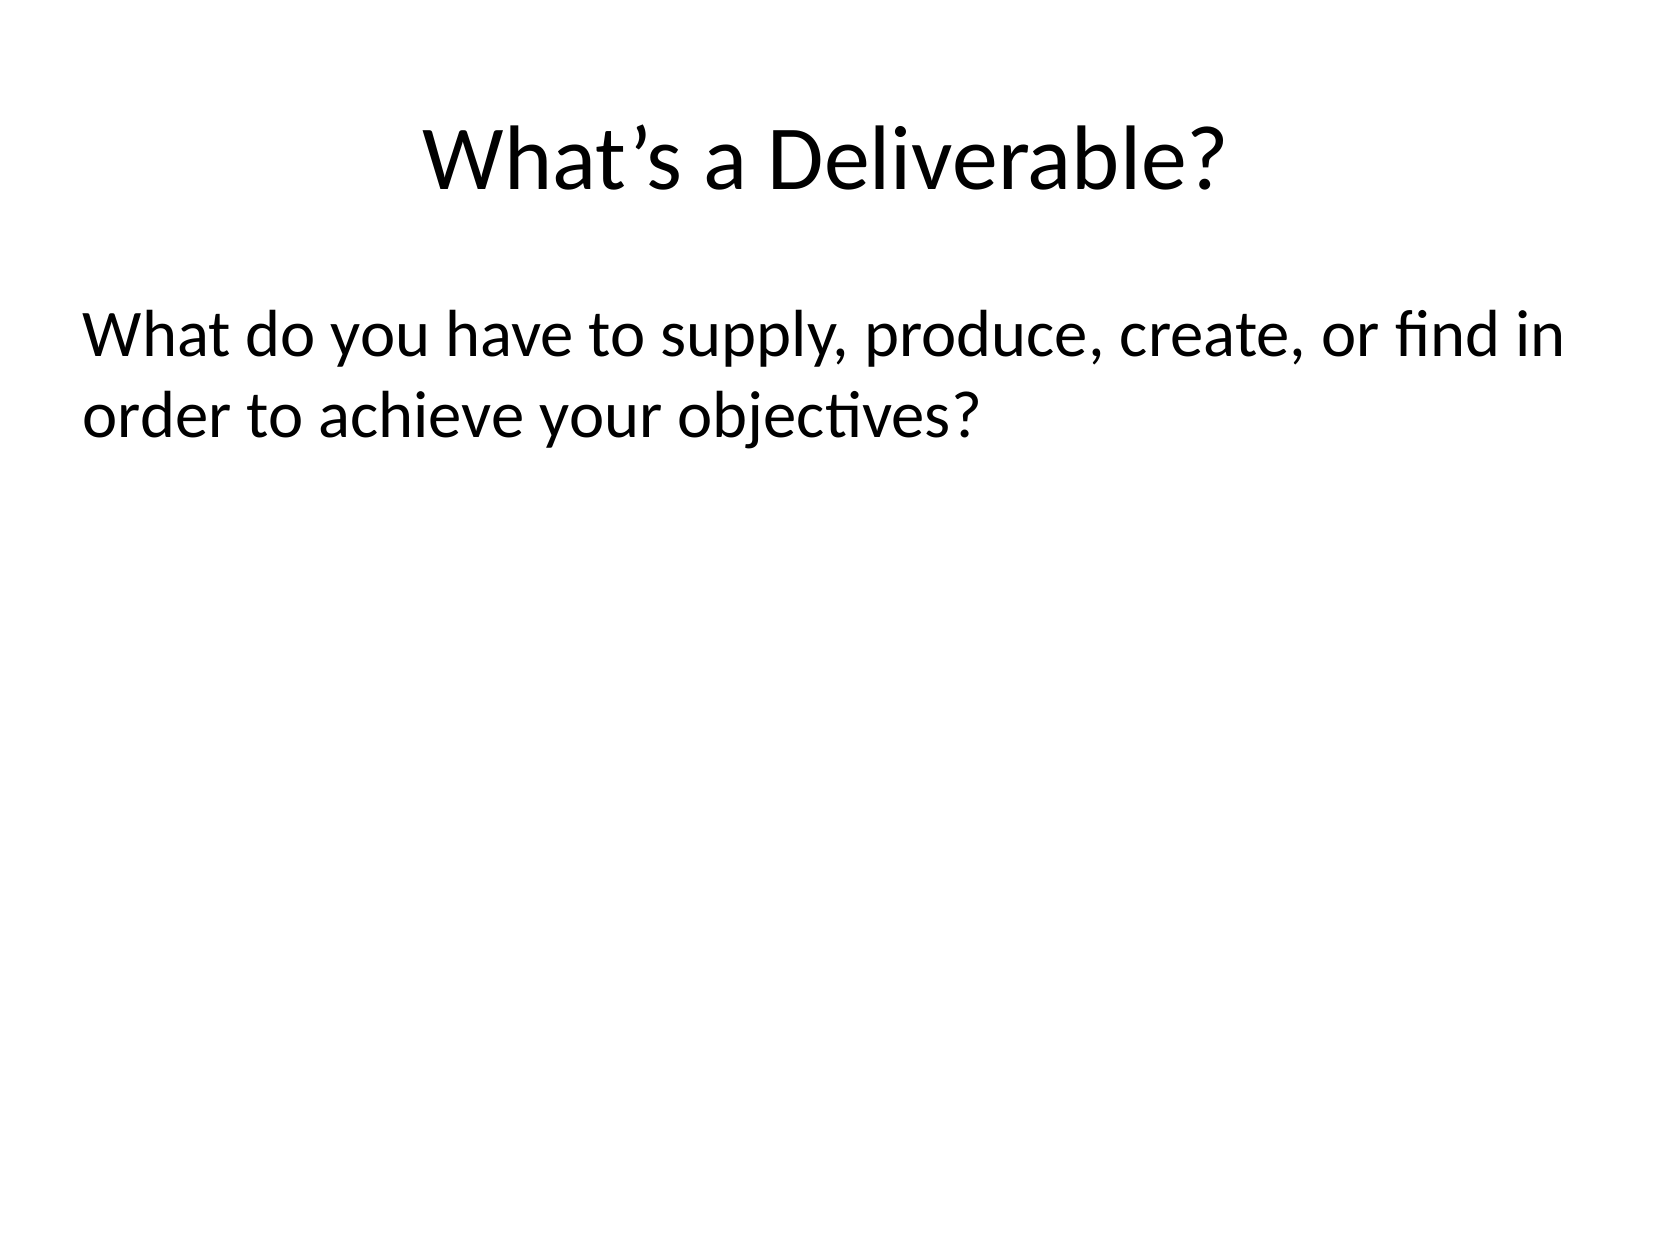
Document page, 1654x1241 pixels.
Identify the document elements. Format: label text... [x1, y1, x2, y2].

title What’s a Deliverable? [82, 49, 1571, 257]
list What do you have to supply, produce, create, or find in order to achieve your objectives? [82, 290, 1571, 1010]
